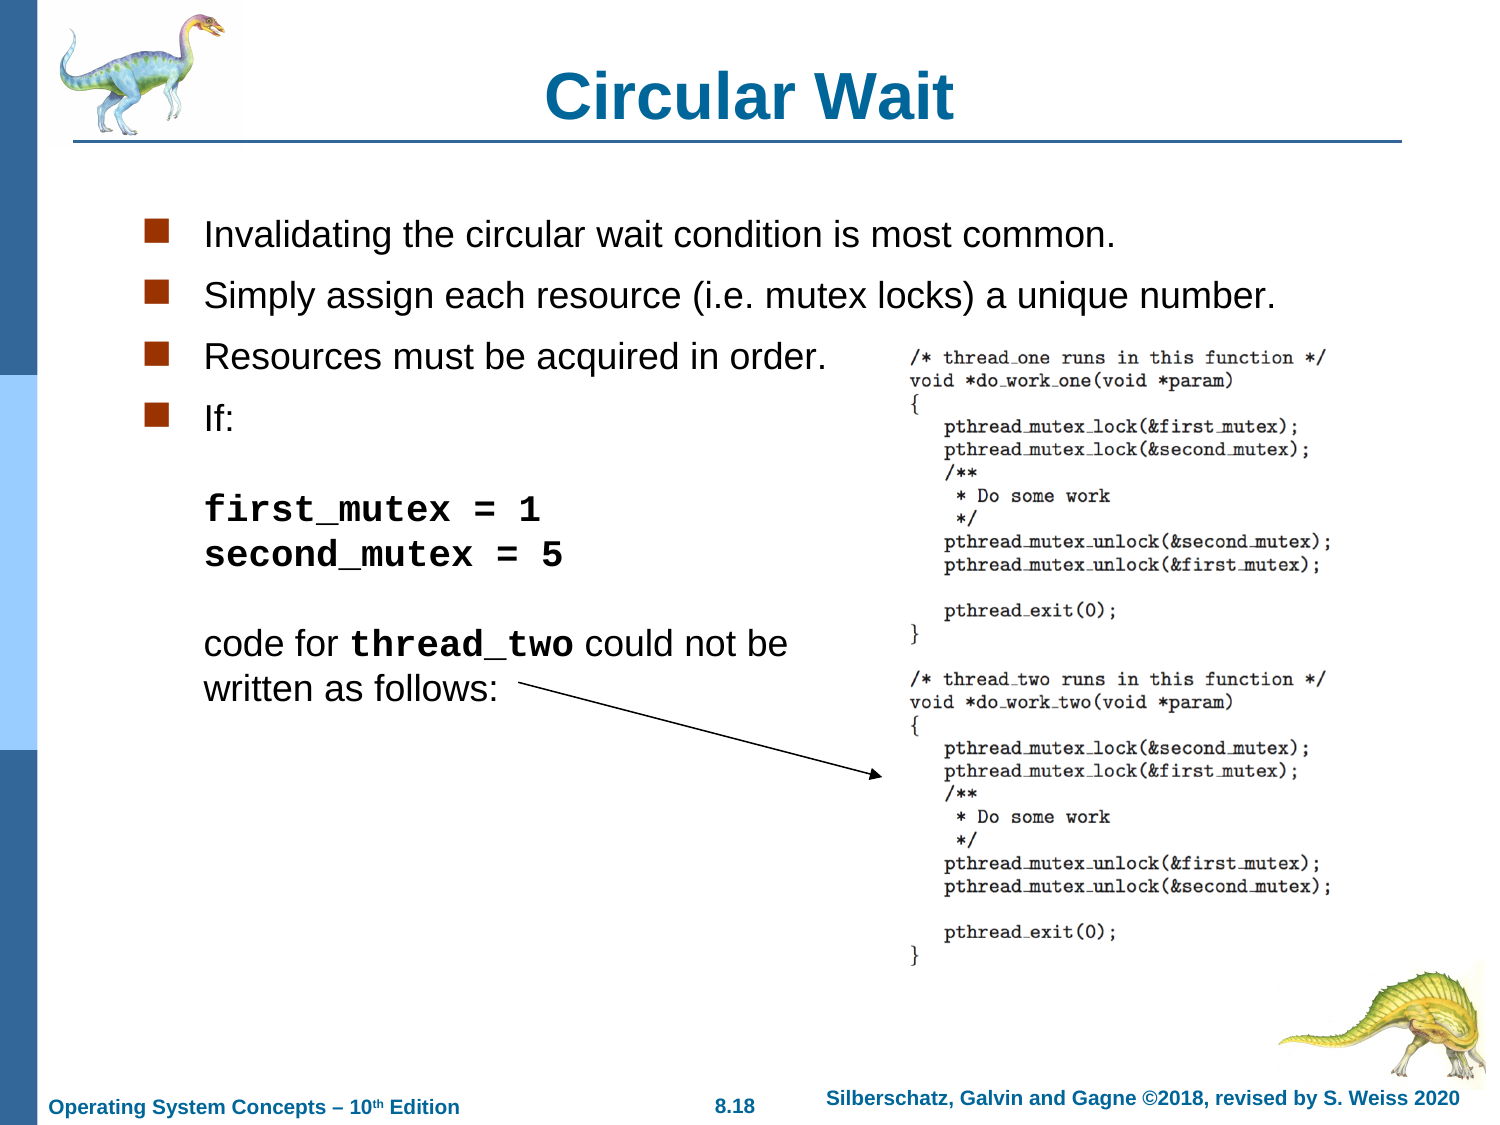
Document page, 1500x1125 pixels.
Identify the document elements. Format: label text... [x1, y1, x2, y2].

picture [882, 329, 1391, 973]
title Circular Wait [75, 45, 1426, 141]
picture [46, 0, 243, 149]
picture [1275, 959, 1486, 1095]
list Invalidating the circular wait condition is most common. Simply assign each resource (i.e. mutex locks) a unique number. Resources must be acquired in order. If: first_mutex = 1 second_mutex = 5 code for thread_two could not be written as follows: [132, 202, 1483, 992]
